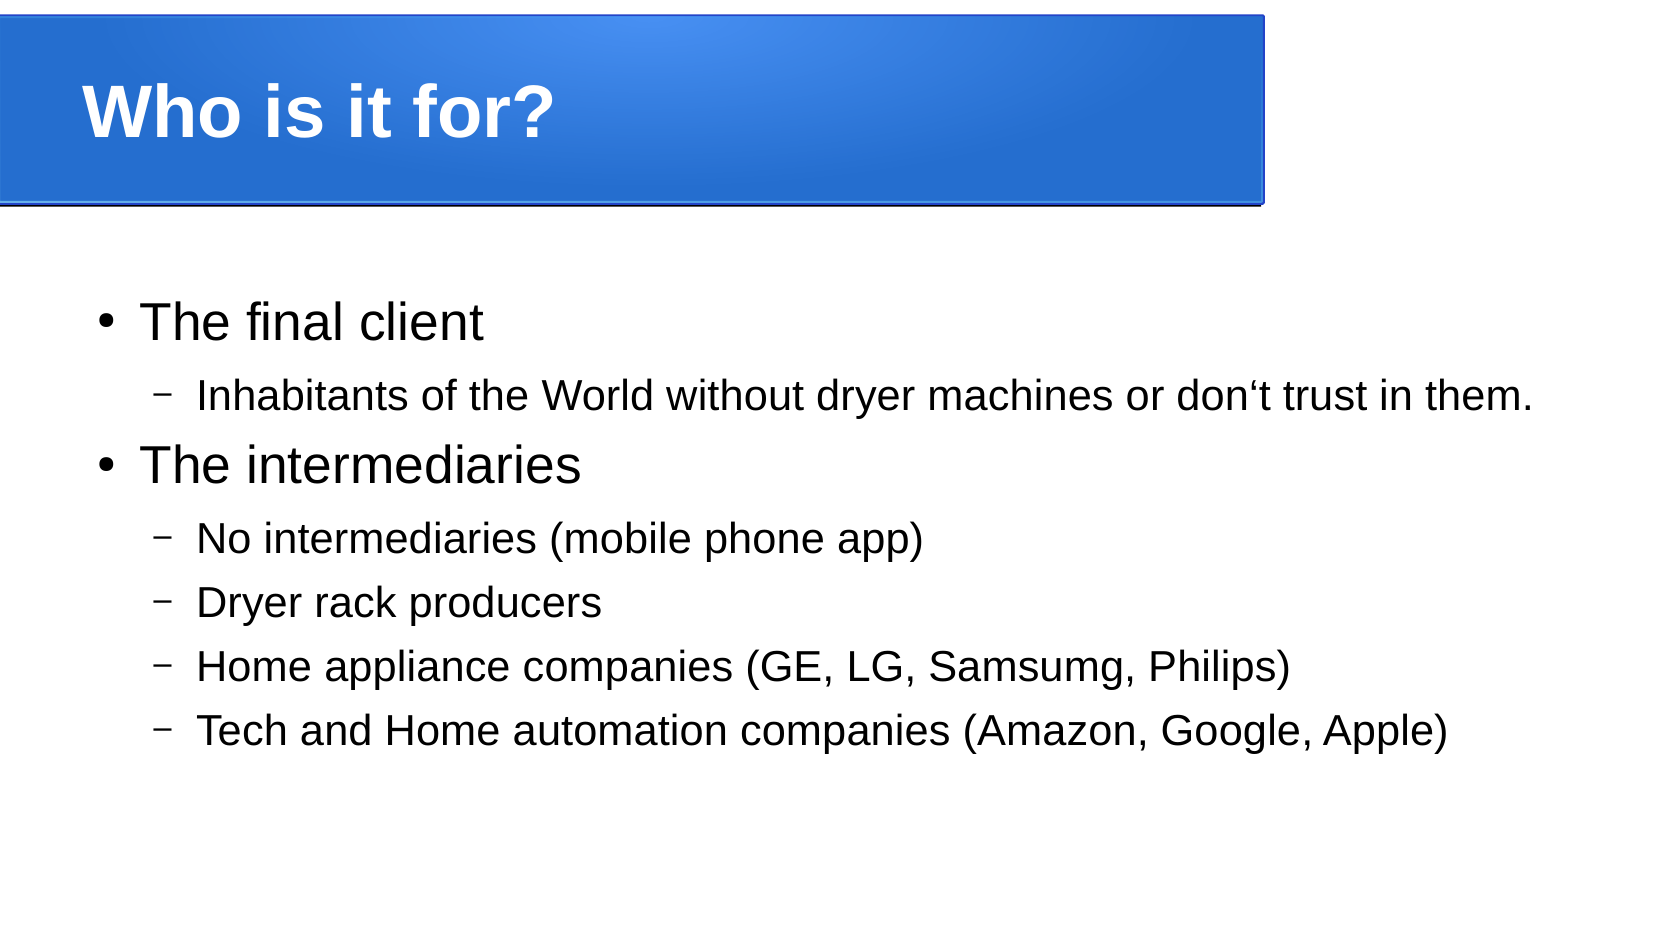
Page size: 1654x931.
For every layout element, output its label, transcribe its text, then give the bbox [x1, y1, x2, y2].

list The final client Inhabitants of the World without dryer machines or don‘t trust in them. The intermediaries No intermediaries (mobile phone app) Dryer rack producers Home appliance companies (GE, LG, Samsumg, Philips) Tech and Home automation companies (Amazon, Google, Apple) [82, 224, 1571, 764]
title Who is it for? [82, 35, 1235, 189]
